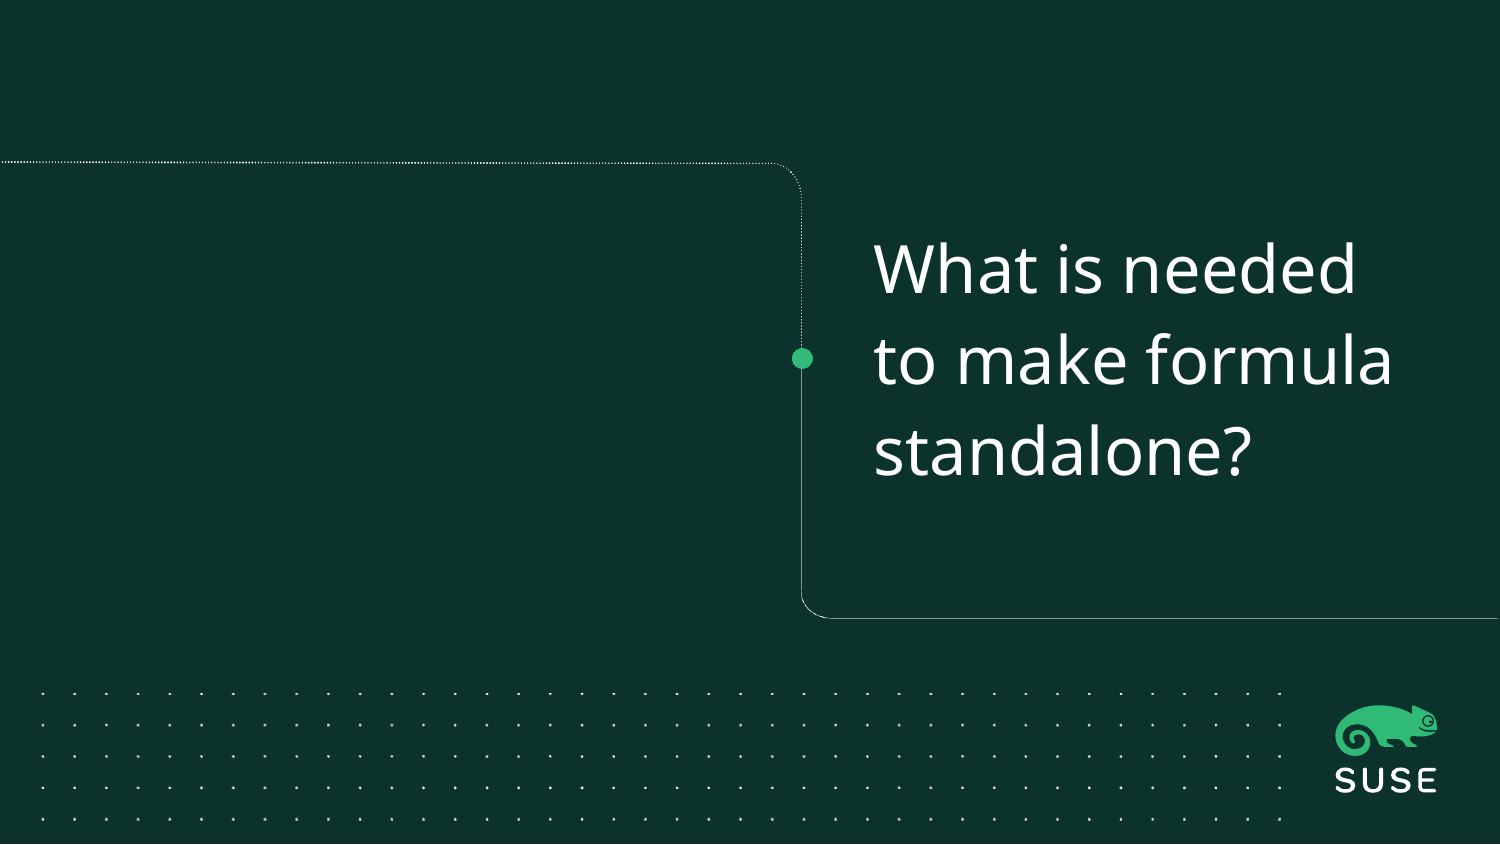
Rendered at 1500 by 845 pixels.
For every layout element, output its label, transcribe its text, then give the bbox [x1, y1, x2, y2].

picture [0, 161, 1499, 619]
title What is needed to make formula standalone? [874, 202, 1426, 516]
